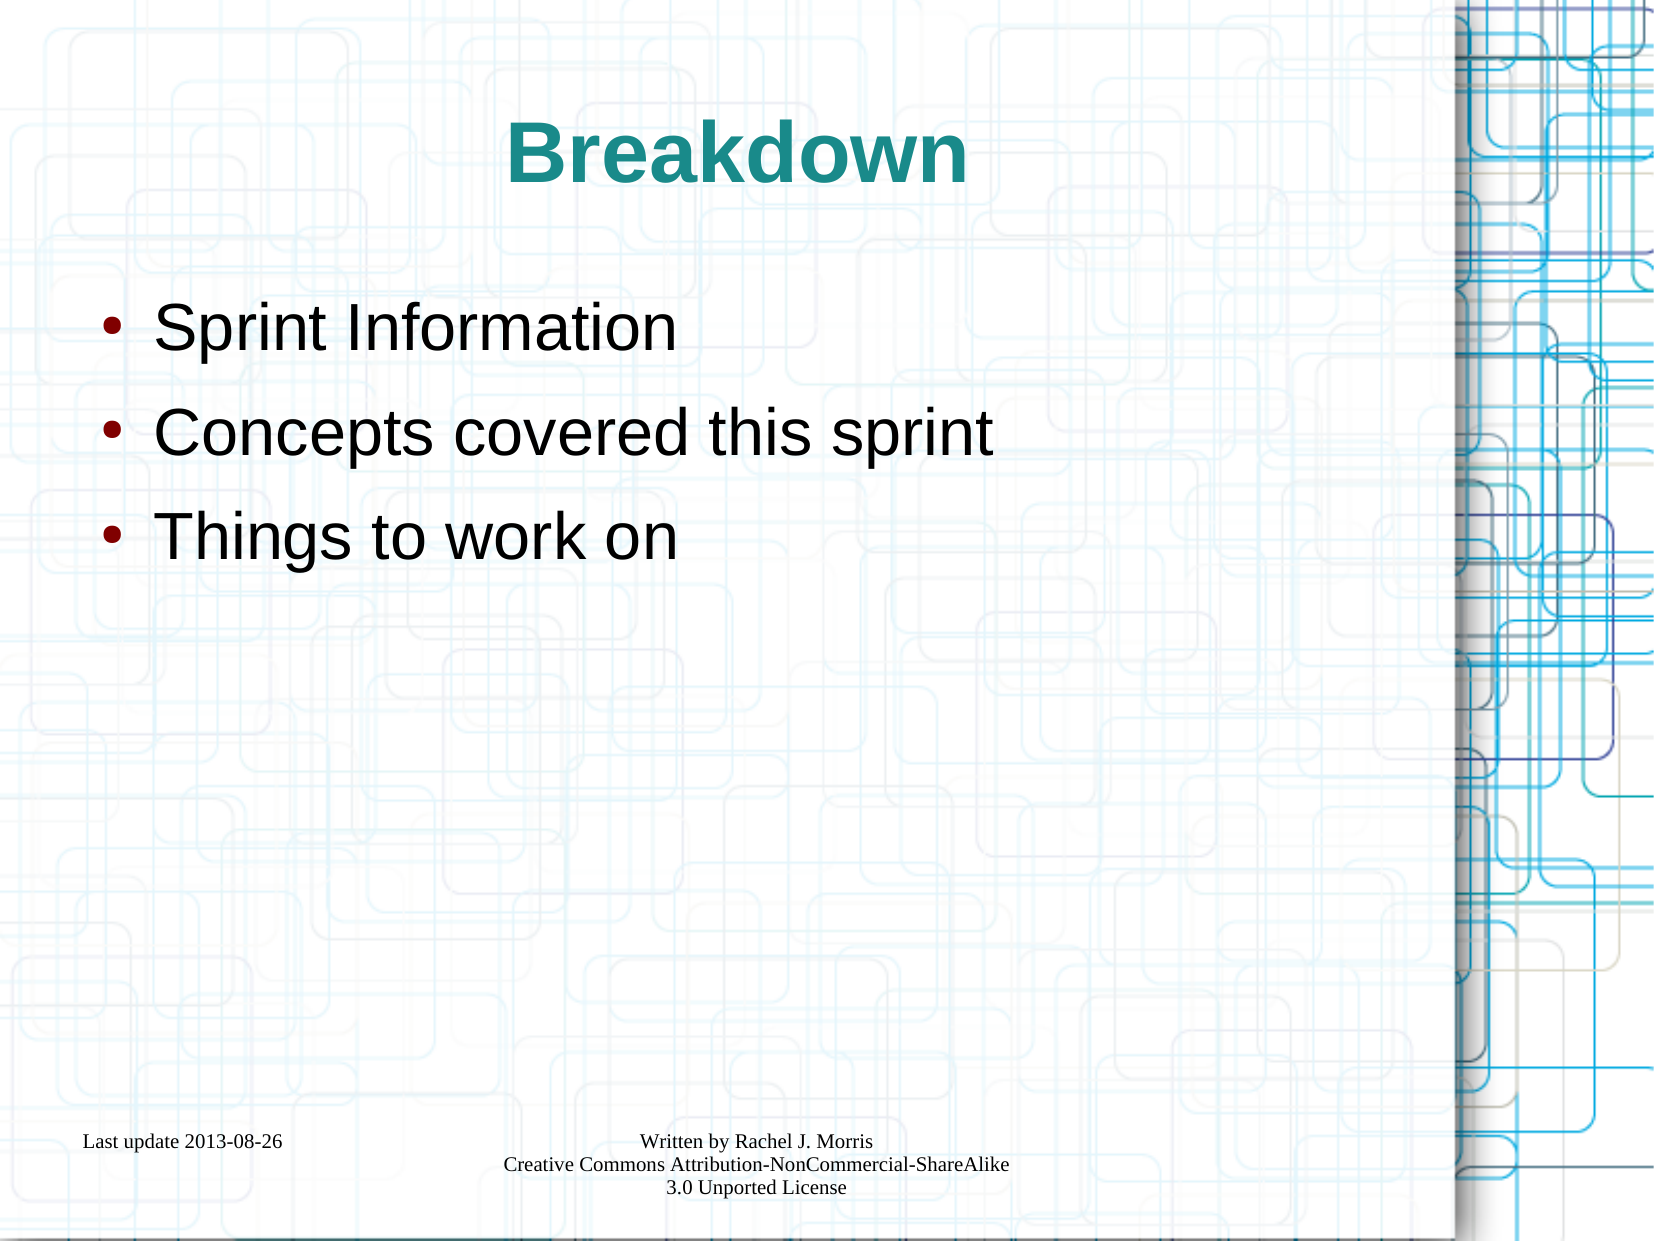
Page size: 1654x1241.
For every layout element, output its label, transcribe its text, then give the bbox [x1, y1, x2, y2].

list Sprint Information Concepts covered this sprint Things to work on [82, 290, 1418, 1010]
title Breakdown [59, 49, 1418, 257]
picture [0, 0, 1654, 1241]
